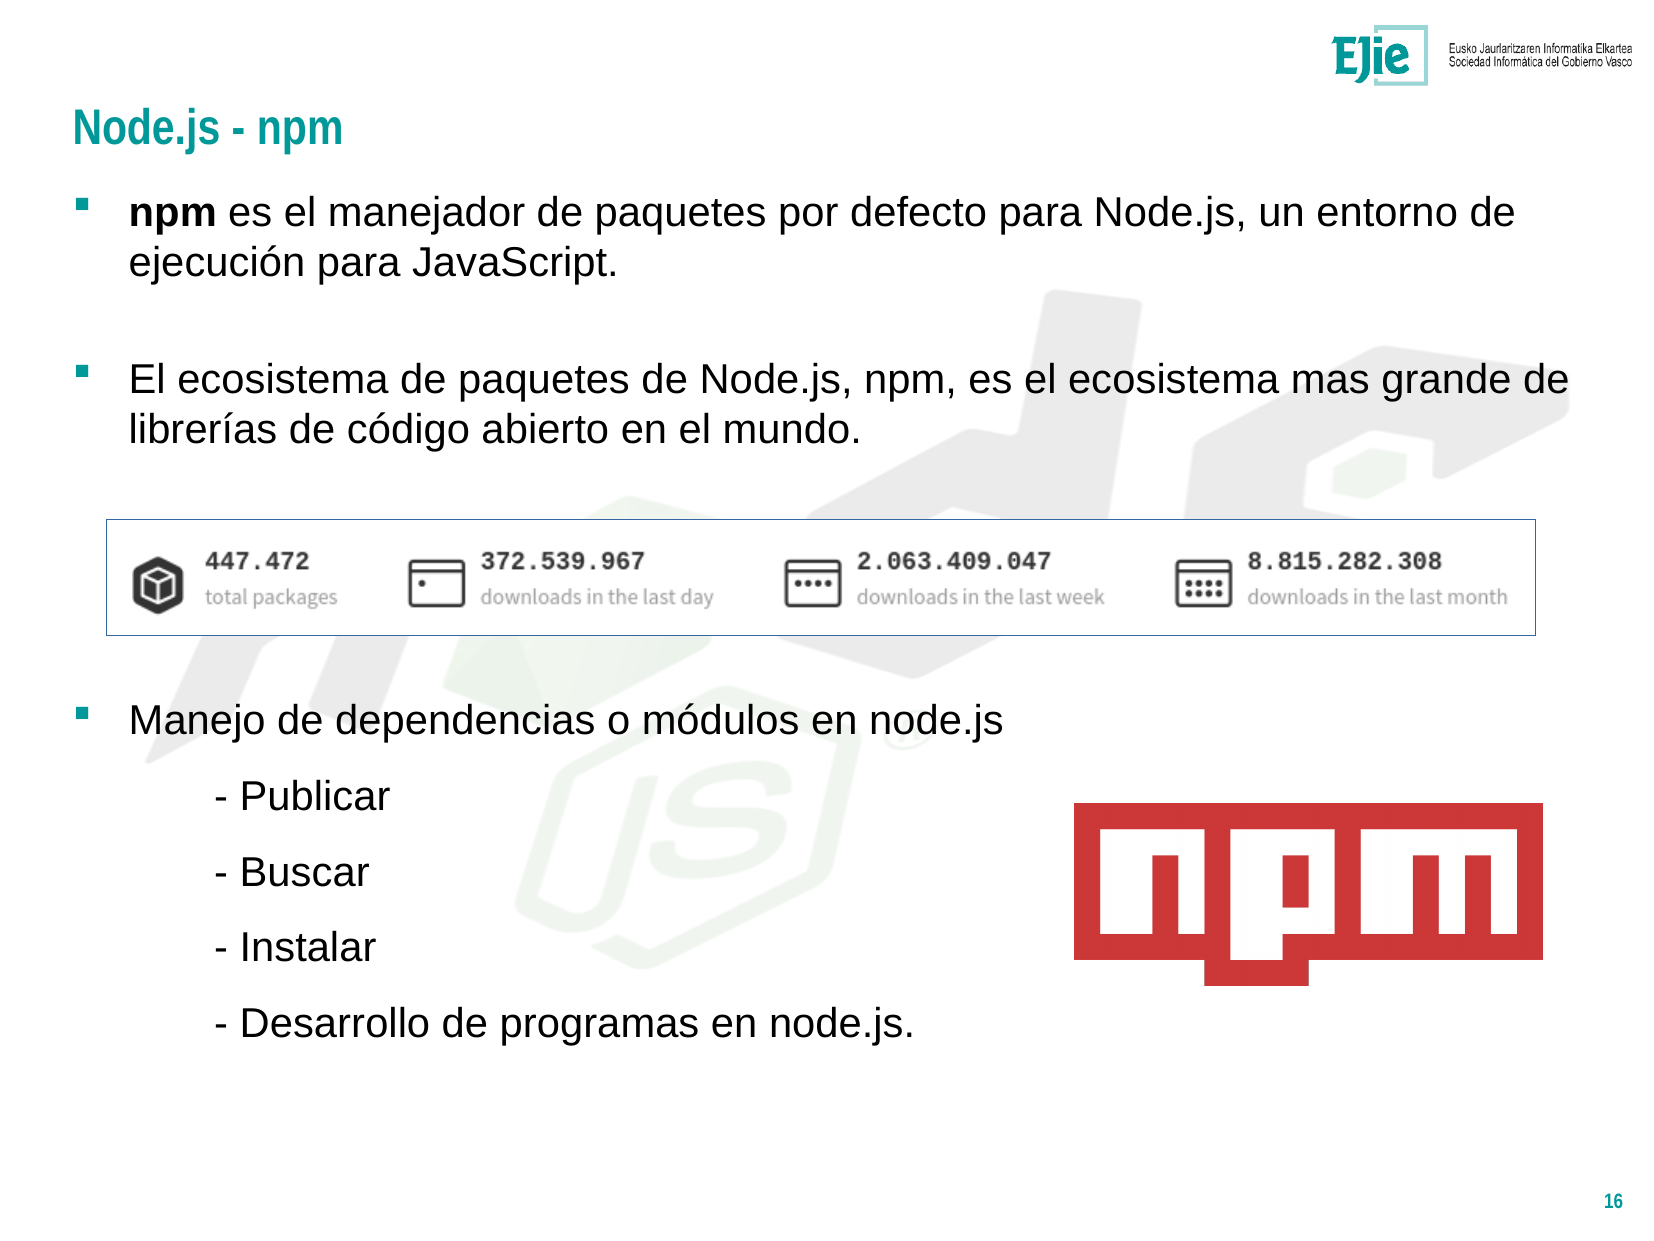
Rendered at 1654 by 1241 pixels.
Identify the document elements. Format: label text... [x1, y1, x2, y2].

picture [0, 0, 1654, 1241]
list npm es el manejador de paquetes por defecto para Node.js, un entorno de ejecución para JavaScript. El ecosistema de paquetes de Node.js, npm, es el ecosistema mas grande de librerías de código abierto en el mundo. Manejo de dependencias o módulos en node.js - Publicar - Buscar - Instalar - Desarrollo de programas en node.js. [57, 177, 1596, 599]
slide_number <número> [1583, 1166, 1644, 1233]
title Node.js - npm [57, 7, 1248, 162]
